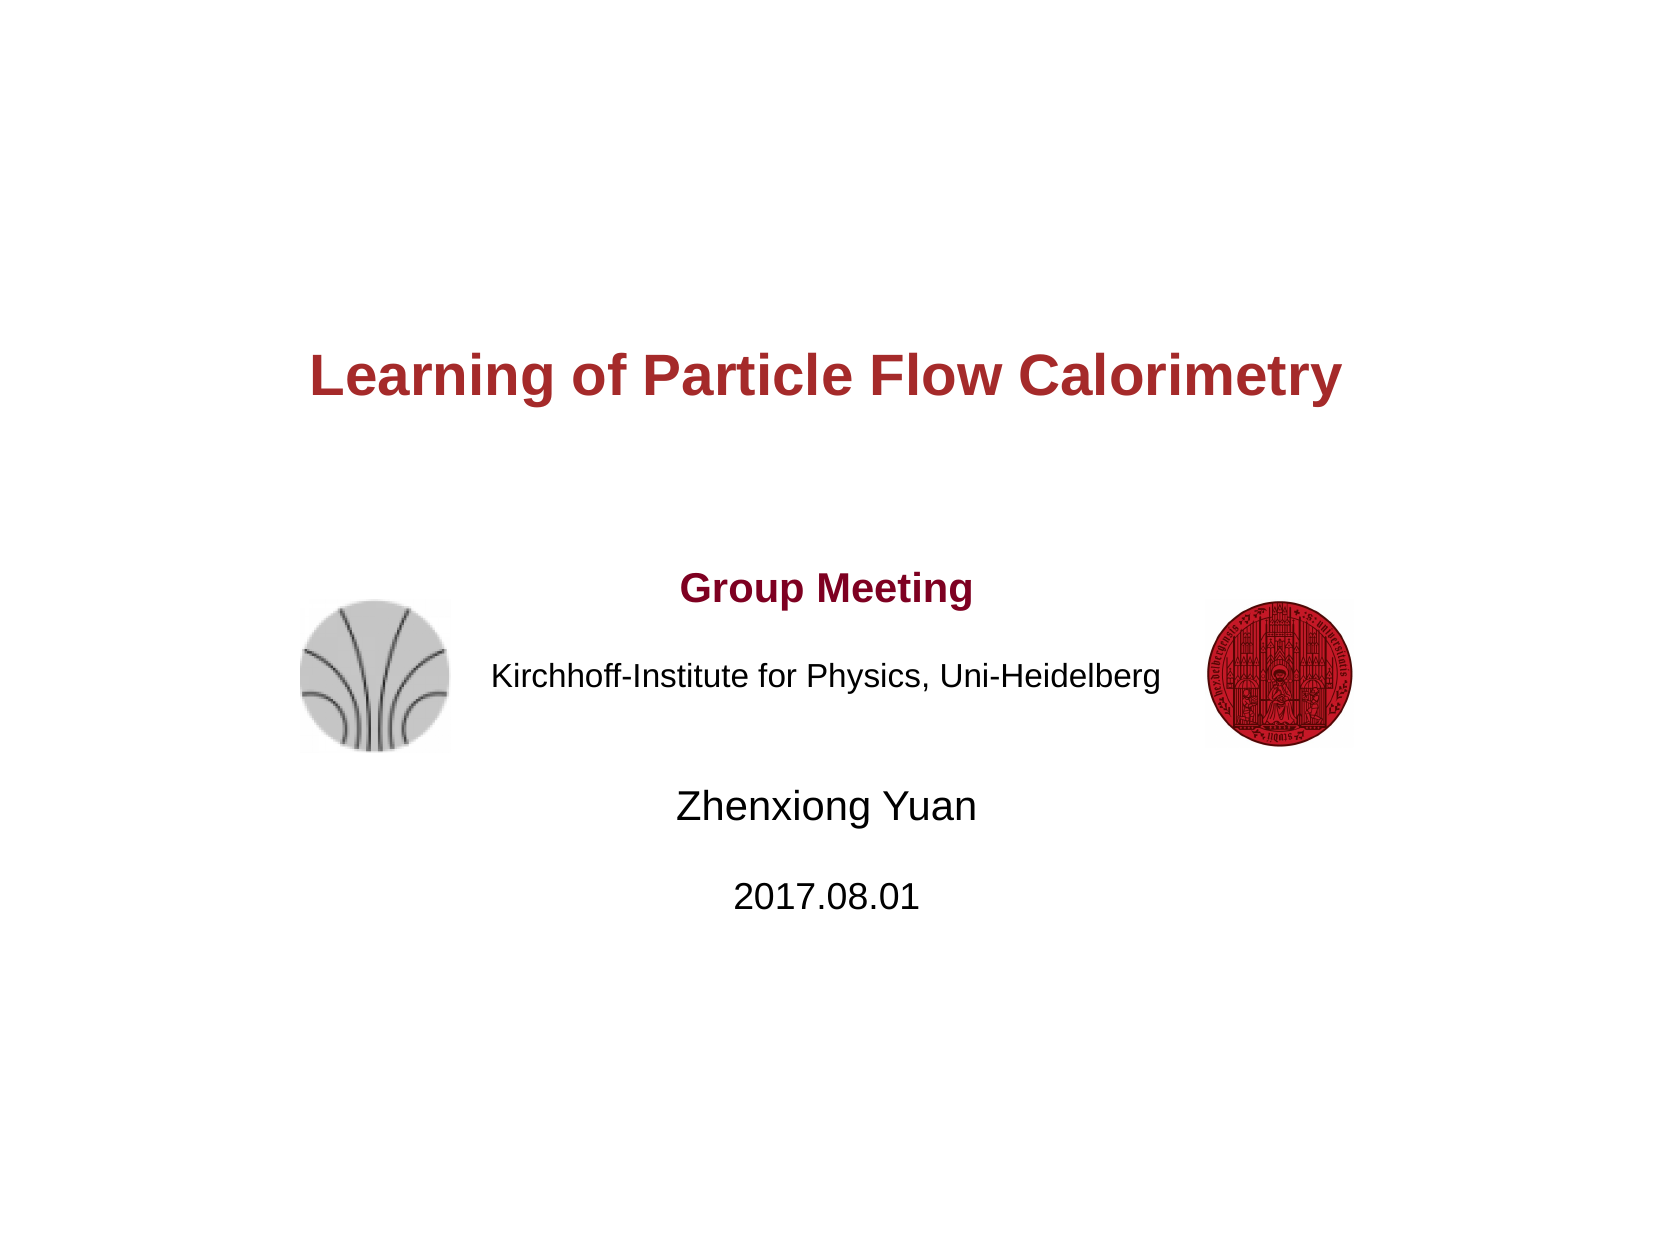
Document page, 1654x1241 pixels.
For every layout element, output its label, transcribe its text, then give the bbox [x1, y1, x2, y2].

text_box Group Meeting Kirchhoff-Institute for Physics, Uni-Heidelberg Zhenxiong Yuan 2017.08.01 [82, 564, 1571, 918]
picture [300, 599, 451, 753]
picture [1205, 599, 1354, 748]
subtitle Learning of Particle Flow Calorimetry [82, 285, 1571, 466]
